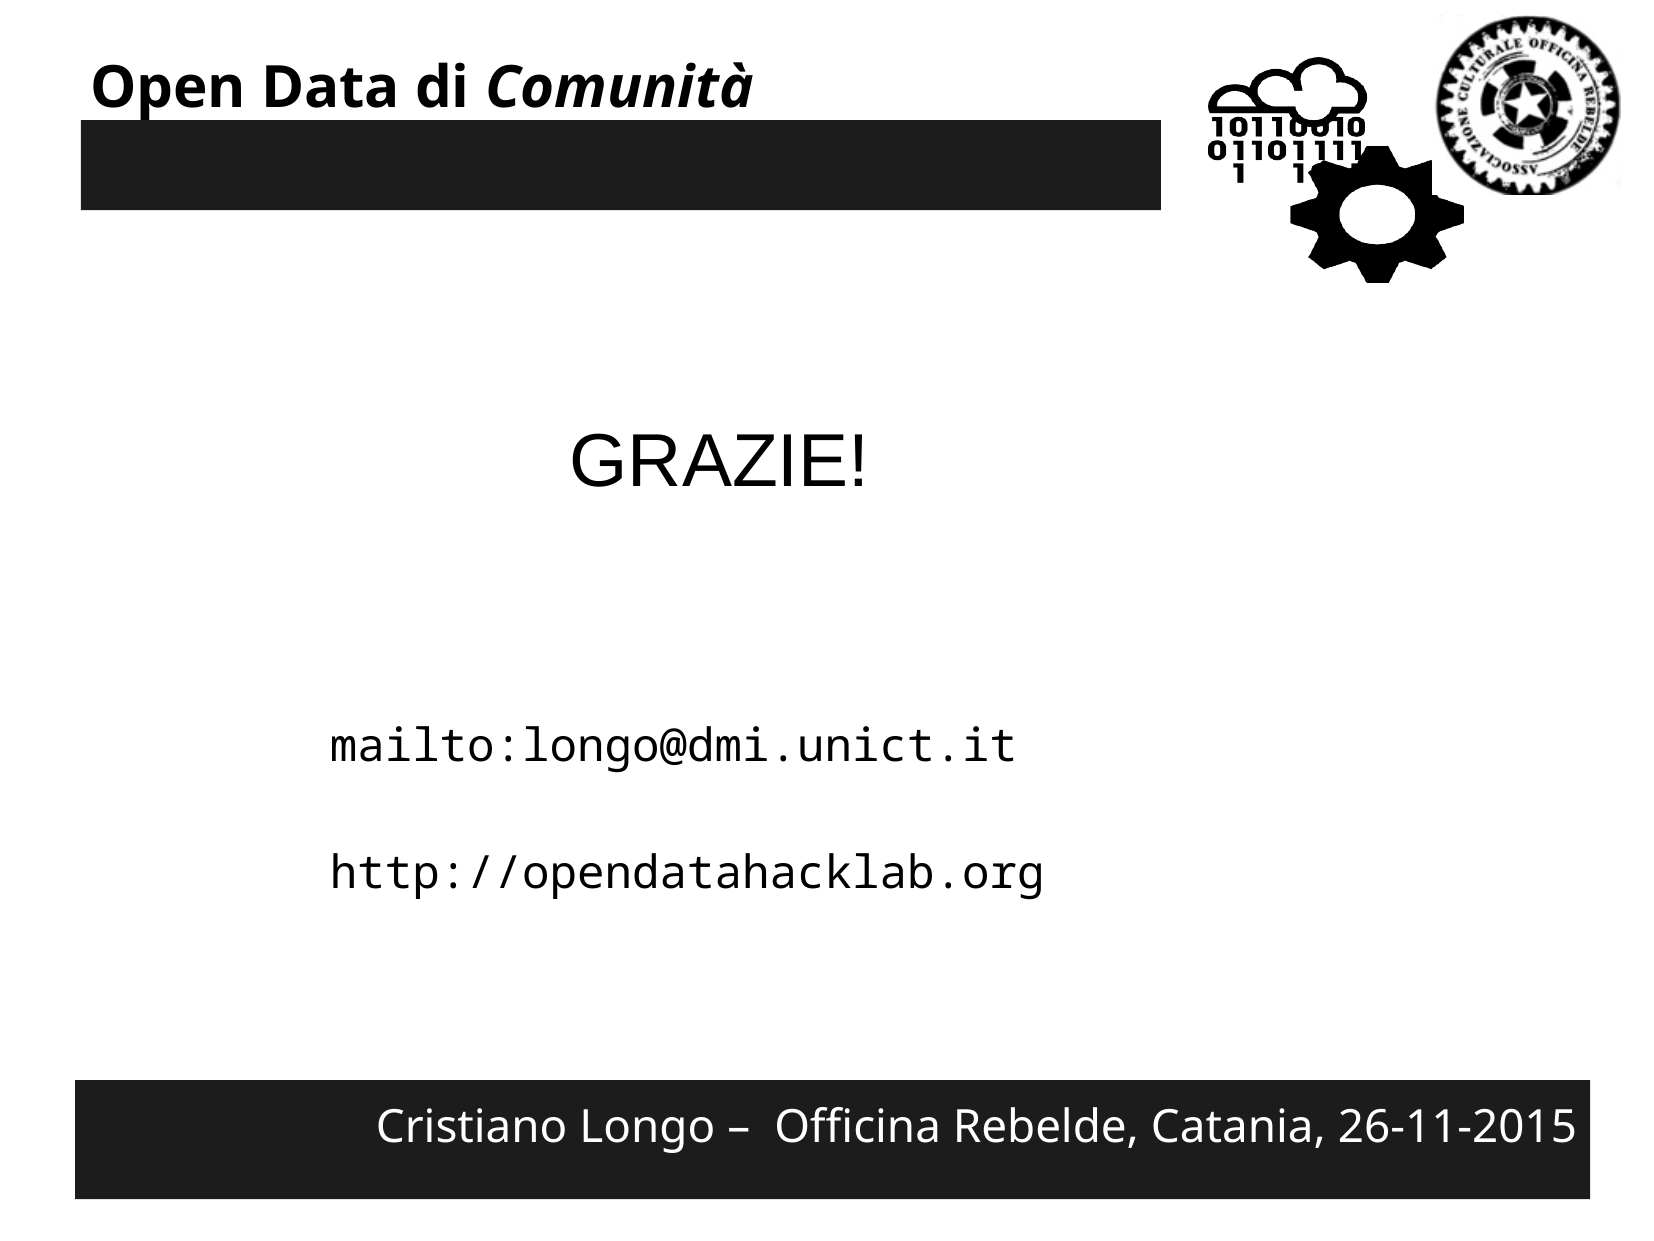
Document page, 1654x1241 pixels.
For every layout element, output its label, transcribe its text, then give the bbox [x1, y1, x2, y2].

list Open Data di Comunità [75, 45, 1325, 166]
list [80, 120, 1161, 211]
text_box GRAZIE! [555, 411, 886, 511]
list Cristiano Longo – Officina Rebelde, Catania, 26-11-2015 [75, 1080, 1591, 1200]
picture [1208, 15, 1621, 283]
text_box http://opendatahacklab.org [315, 831, 1411, 901]
text_box mailto:longo@dmi.unict.it [315, 705, 1411, 774]
